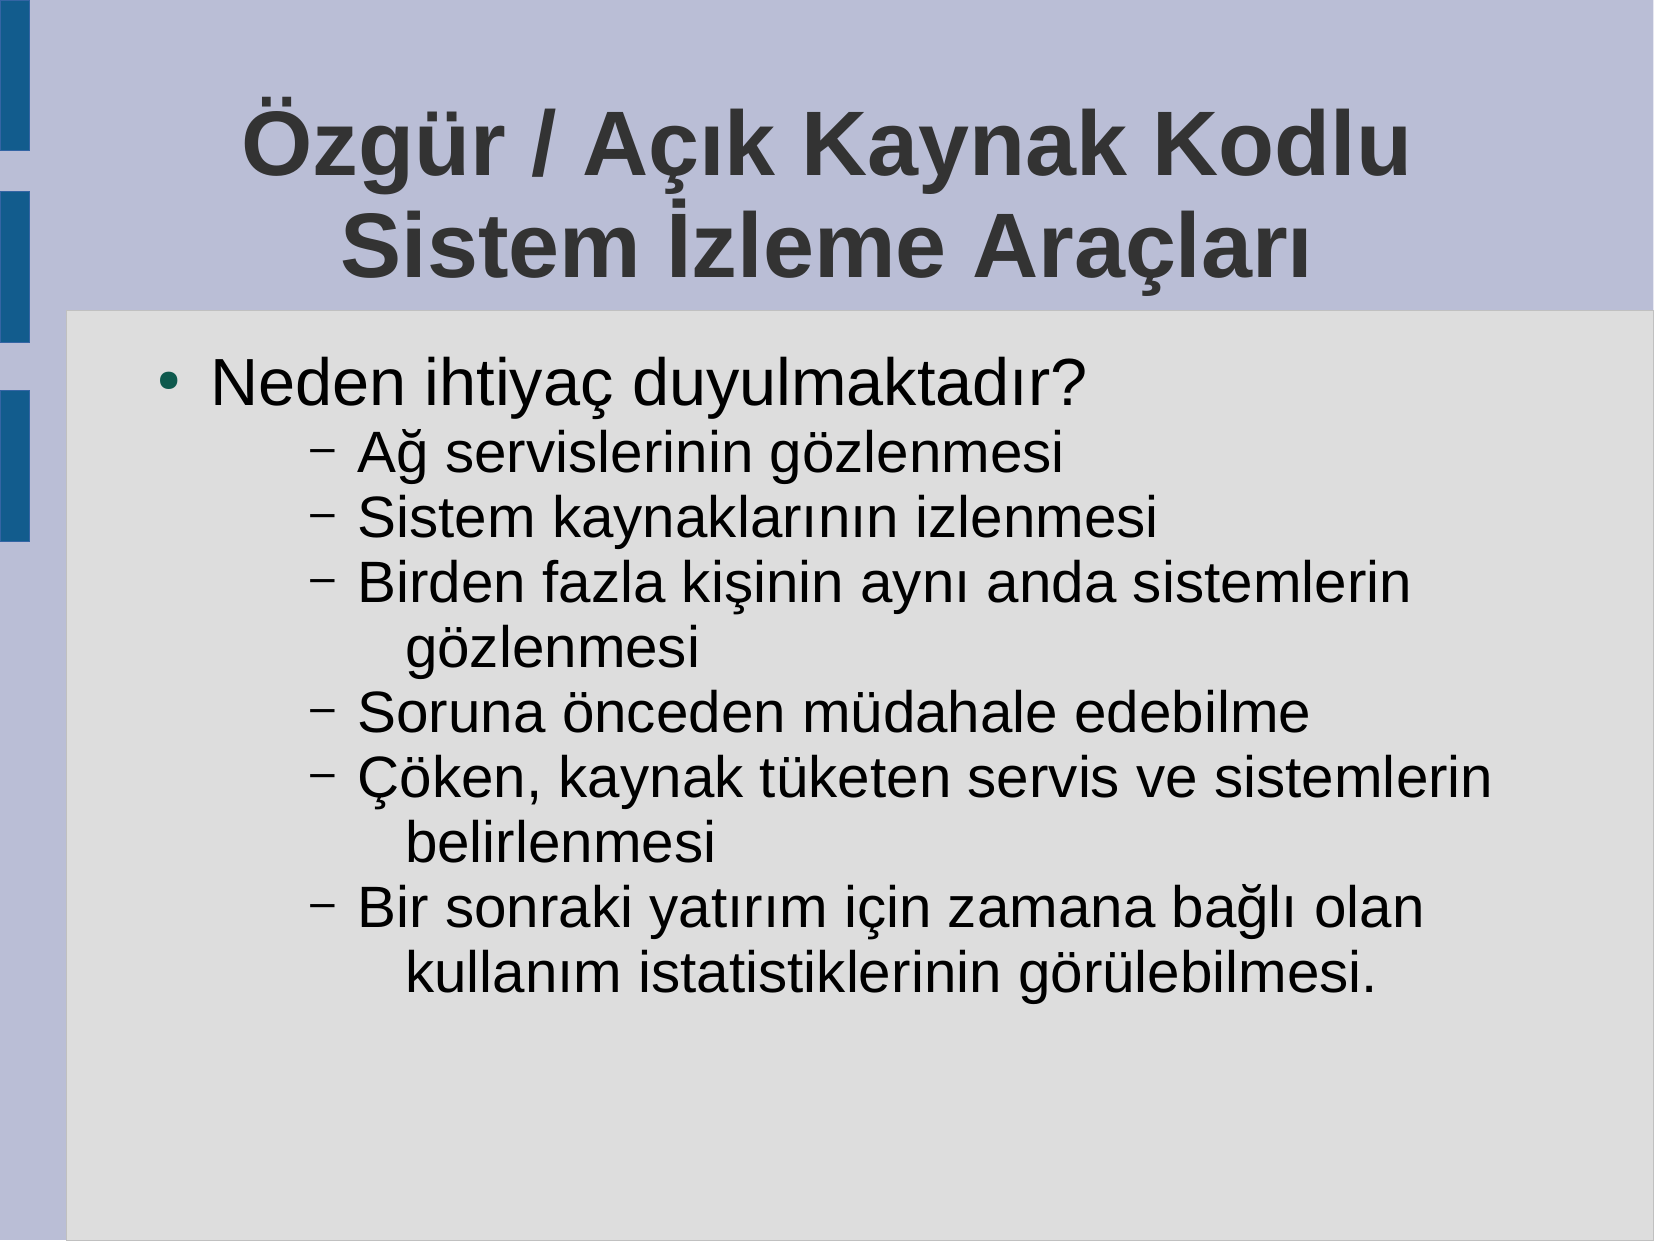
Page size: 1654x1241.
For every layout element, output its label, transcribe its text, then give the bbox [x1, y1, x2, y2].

list Neden ihtiyaç duyulmaktadır? Ağ servislerinin gözlenmesi Sistem kaynaklarının izlenmesi Birden fazla kişinin aynı anda sistemlerin gözlenmesi Soruna önceden müdahale edebilme Çöken, kaynak tüketen servis ve sistemlerin belirlenmesi Bir sonraki yatırım için zamana bağlı olan kullanım istatistiklerinin görülebilmesi. [121, 344, 1534, 1127]
title Özgür / Açık Kaynak Kodlu Sistem İzleme Araçları [121, 76, 1534, 313]
